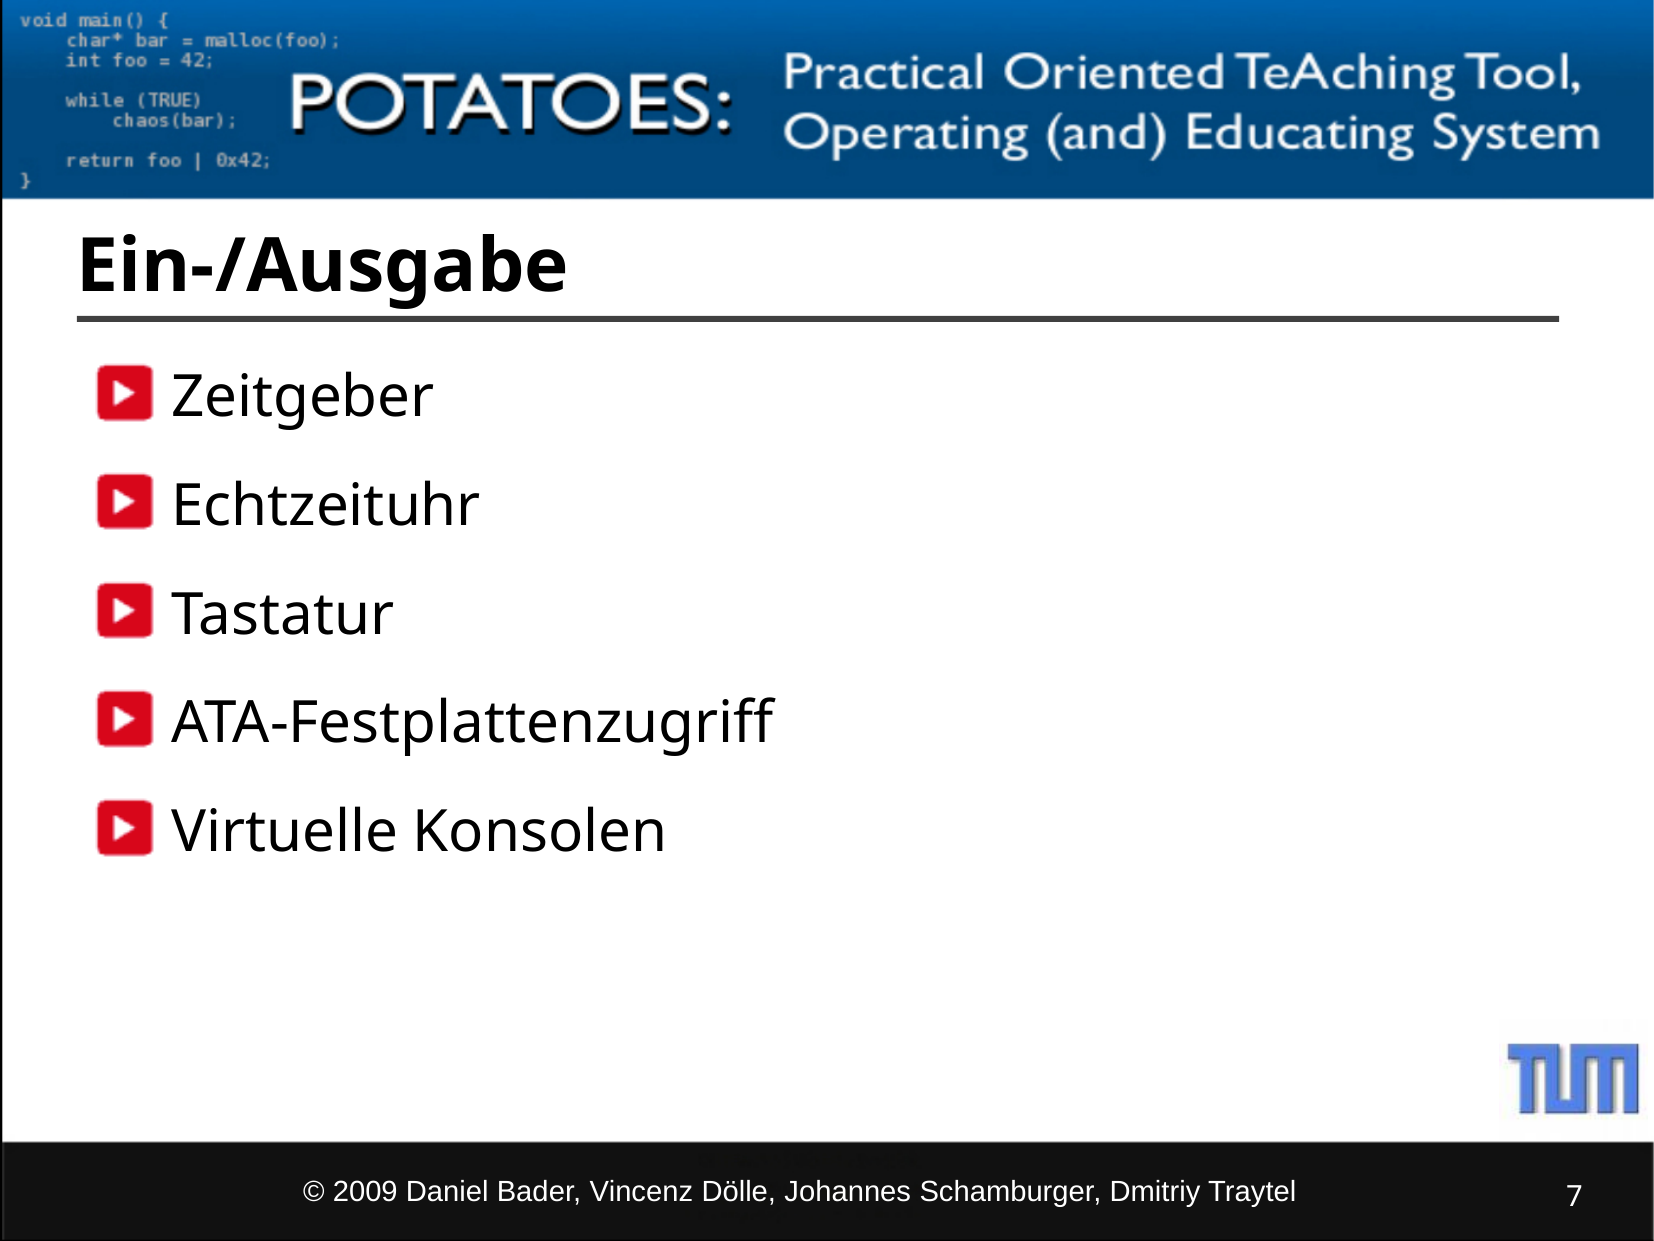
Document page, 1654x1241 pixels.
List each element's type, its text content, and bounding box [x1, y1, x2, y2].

picture [0, 0, 1654, 1241]
list Zeitgeber Echtzeituhr Tastatur ATA-Festplattenzugriff Virtuelle Konsolen [76, 354, 1565, 1149]
title Ein-/Ausgabe [76, 219, 1565, 307]
